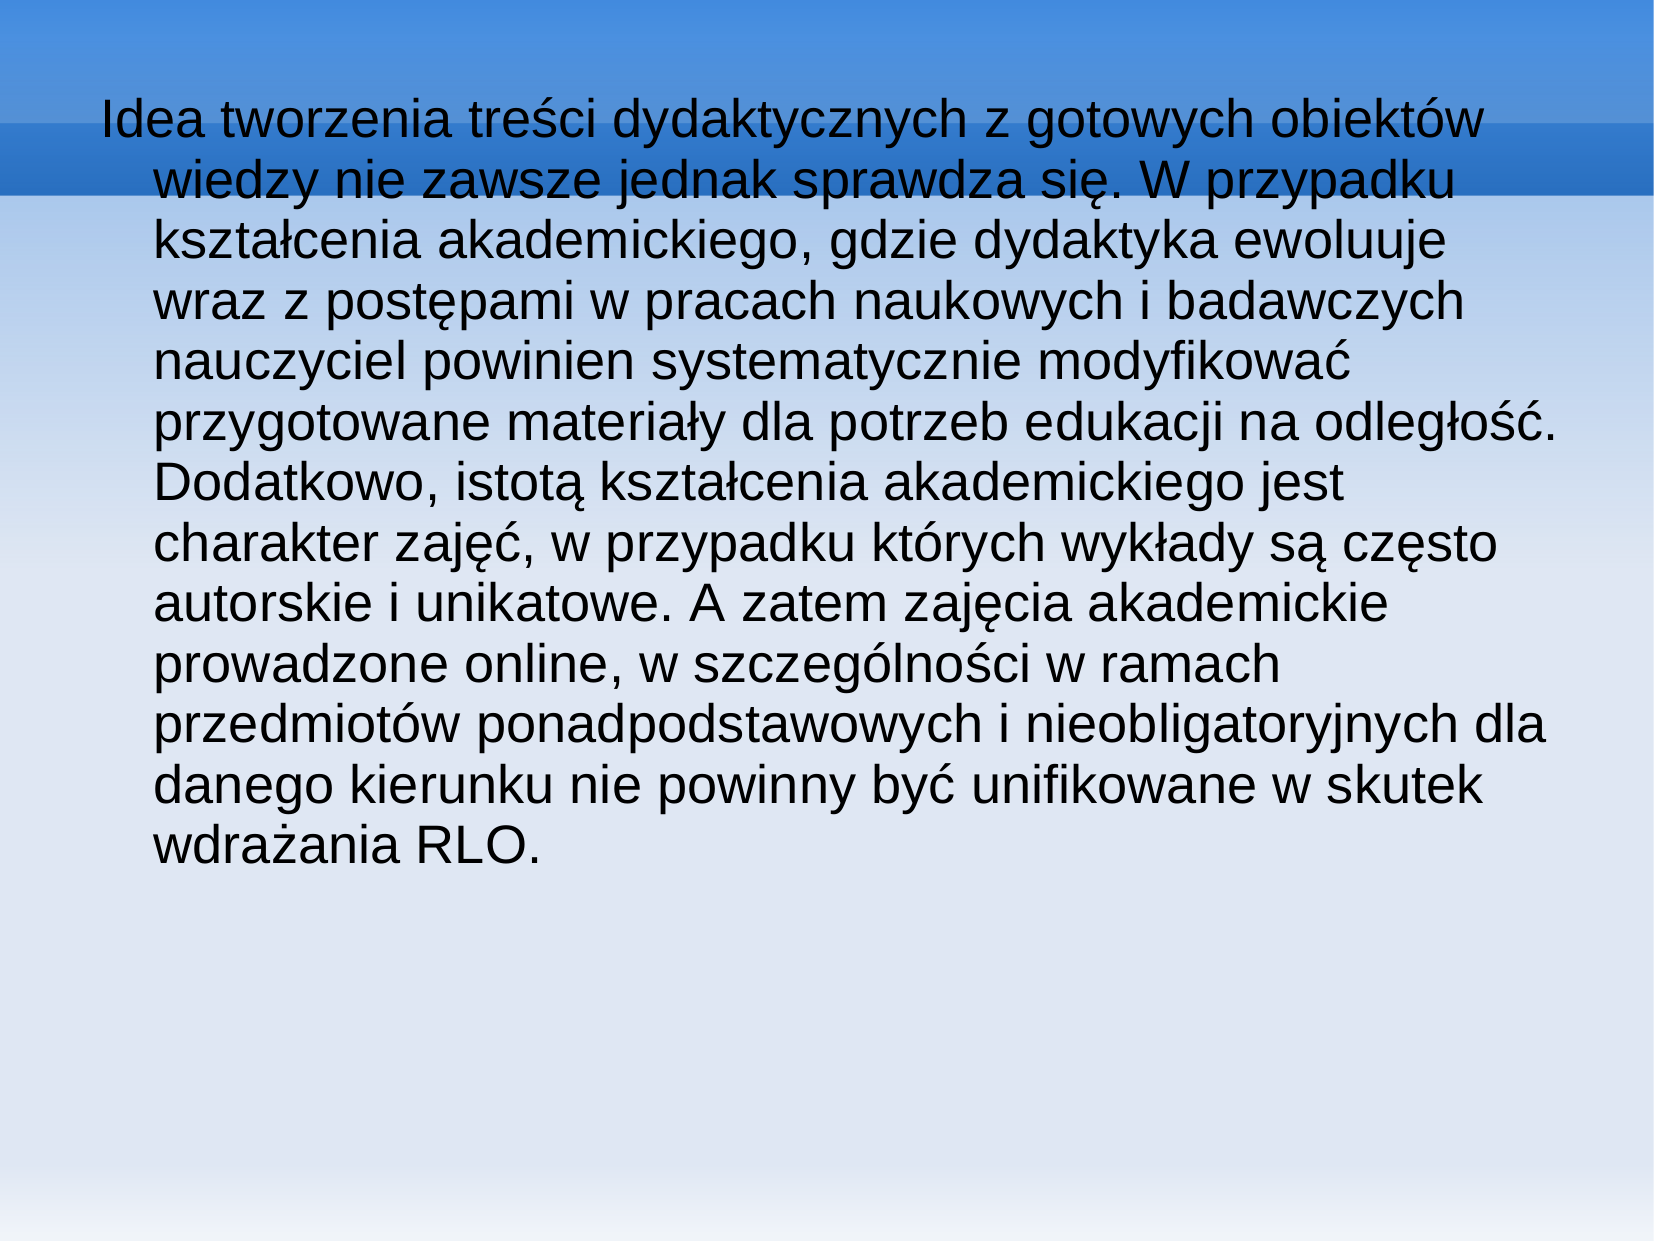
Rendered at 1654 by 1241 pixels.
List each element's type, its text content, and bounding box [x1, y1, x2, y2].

list Idea tworzenia treści dydaktycznych z gotowych obiektów wiedzy nie zawsze jednak sprawdza się. W przypadku kształcenia akademickiego, gdzie dydaktyka ewoluuje wraz z postępami w pracach naukowych i badawczych nauczyciel powinien systematycznie modyfikować przygotowane materiały dla potrzeb edukacji na odległość. Dodatkowo, istotą kształcenia akademickiego jest charakter zajęć, w przypadku których wykłady są często autorskie i unikatowe. A zatem zajęcia akademickie prowadzone online, w szczególności w ramach przedmiotów ponadpodstawowych i nieobligatoryjnych dla danego kierunku nie powinny być unifikowane w skutek wdrażania RLO. [82, 88, 1571, 1165]
picture [0, 0, 1654, 1241]
title [76, 7, 1565, 200]
